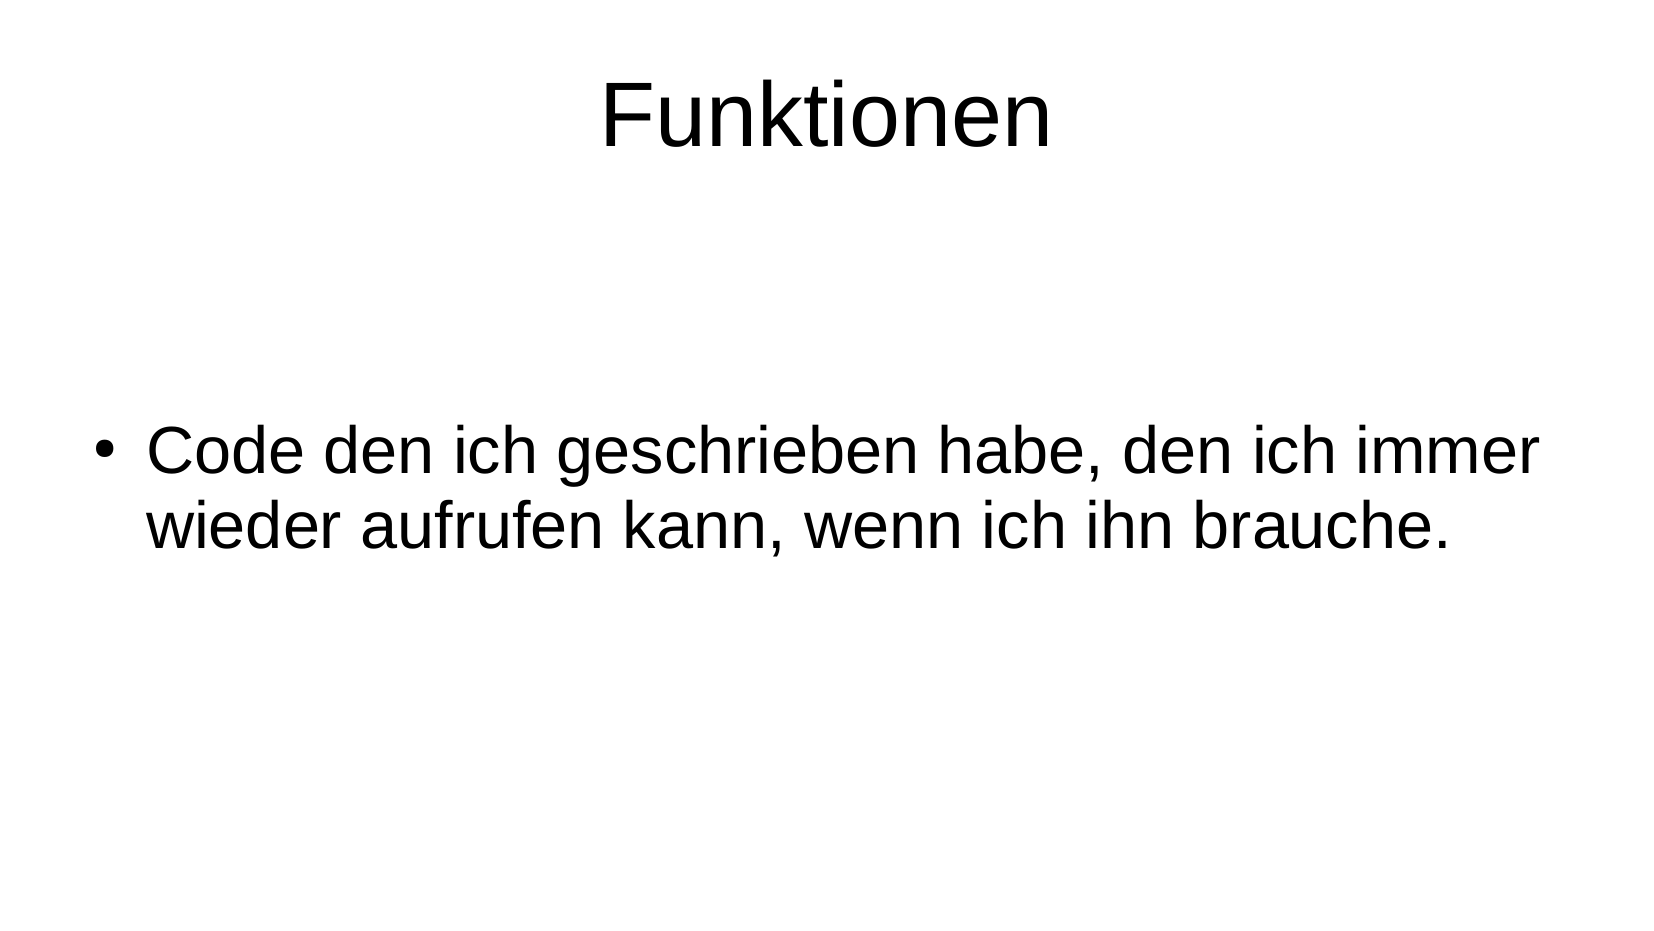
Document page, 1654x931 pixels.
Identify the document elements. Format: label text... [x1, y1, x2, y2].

list Code den ich geschrieben habe, den ich immer wieder aufrufen kann, wenn ich ihn brauche. [75, 413, 1564, 803]
title Funktionen [82, 37, 1571, 193]
